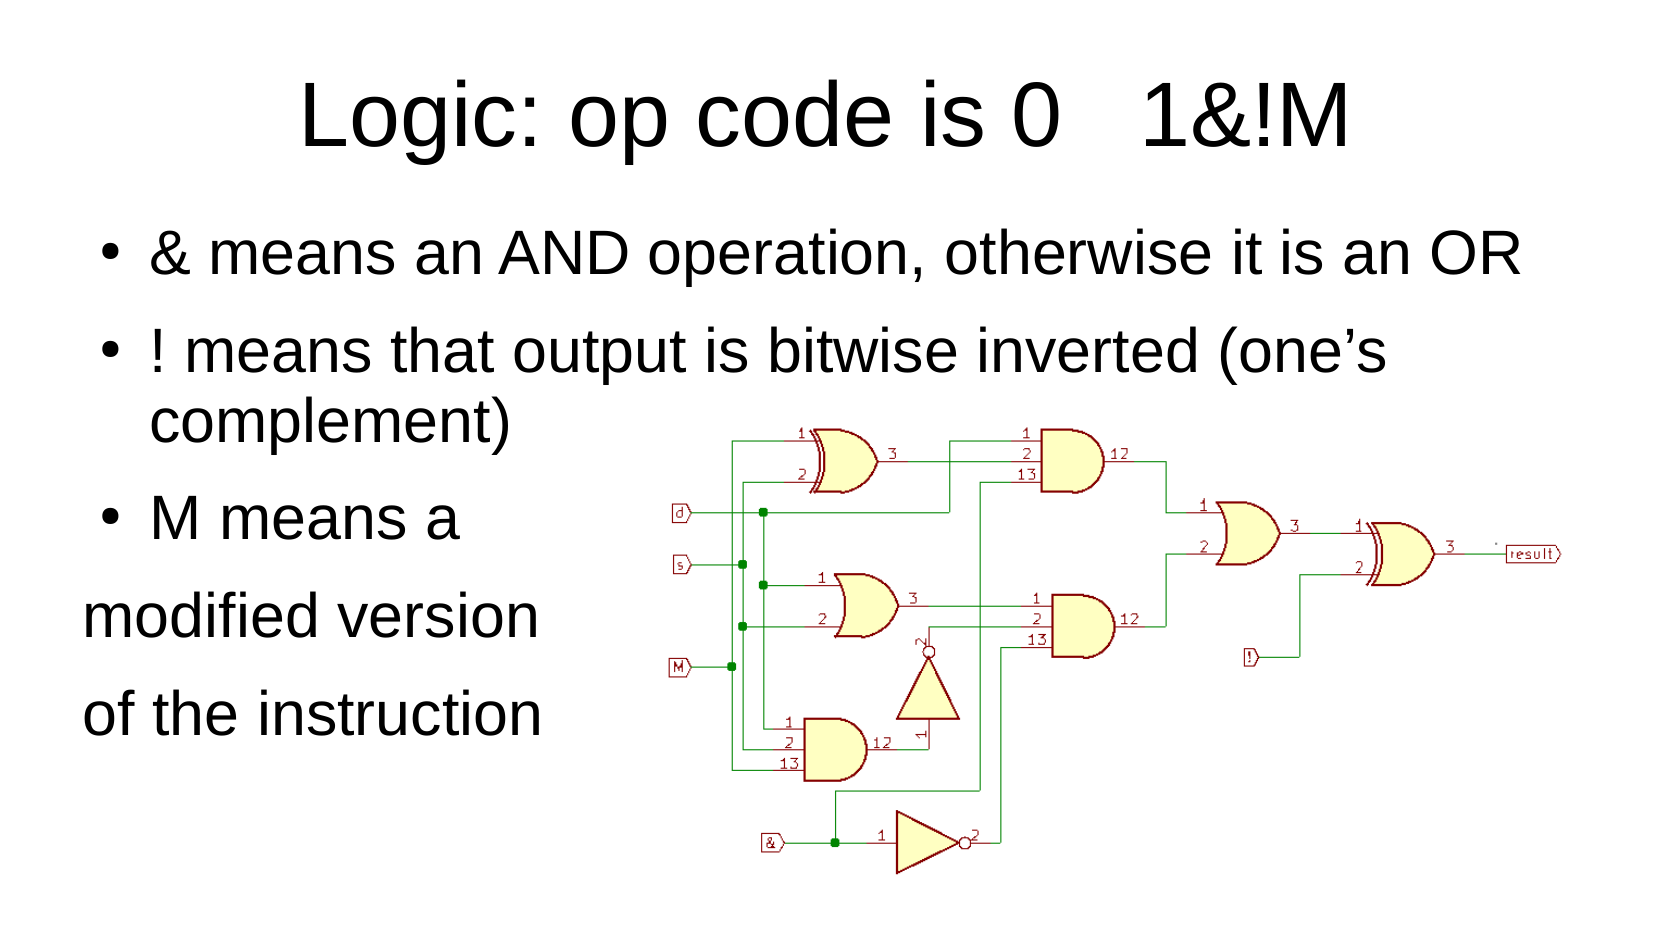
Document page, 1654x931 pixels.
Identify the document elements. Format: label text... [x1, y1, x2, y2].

list & means an AND operation, otherwise it is an OR ! means that output is bitwise inverted (one’s complement) M means a modified version of the instruction [82, 217, 1571, 758]
picture [660, 409, 1606, 896]
title Logic: op code is 0 1&!M [82, 37, 1571, 193]
